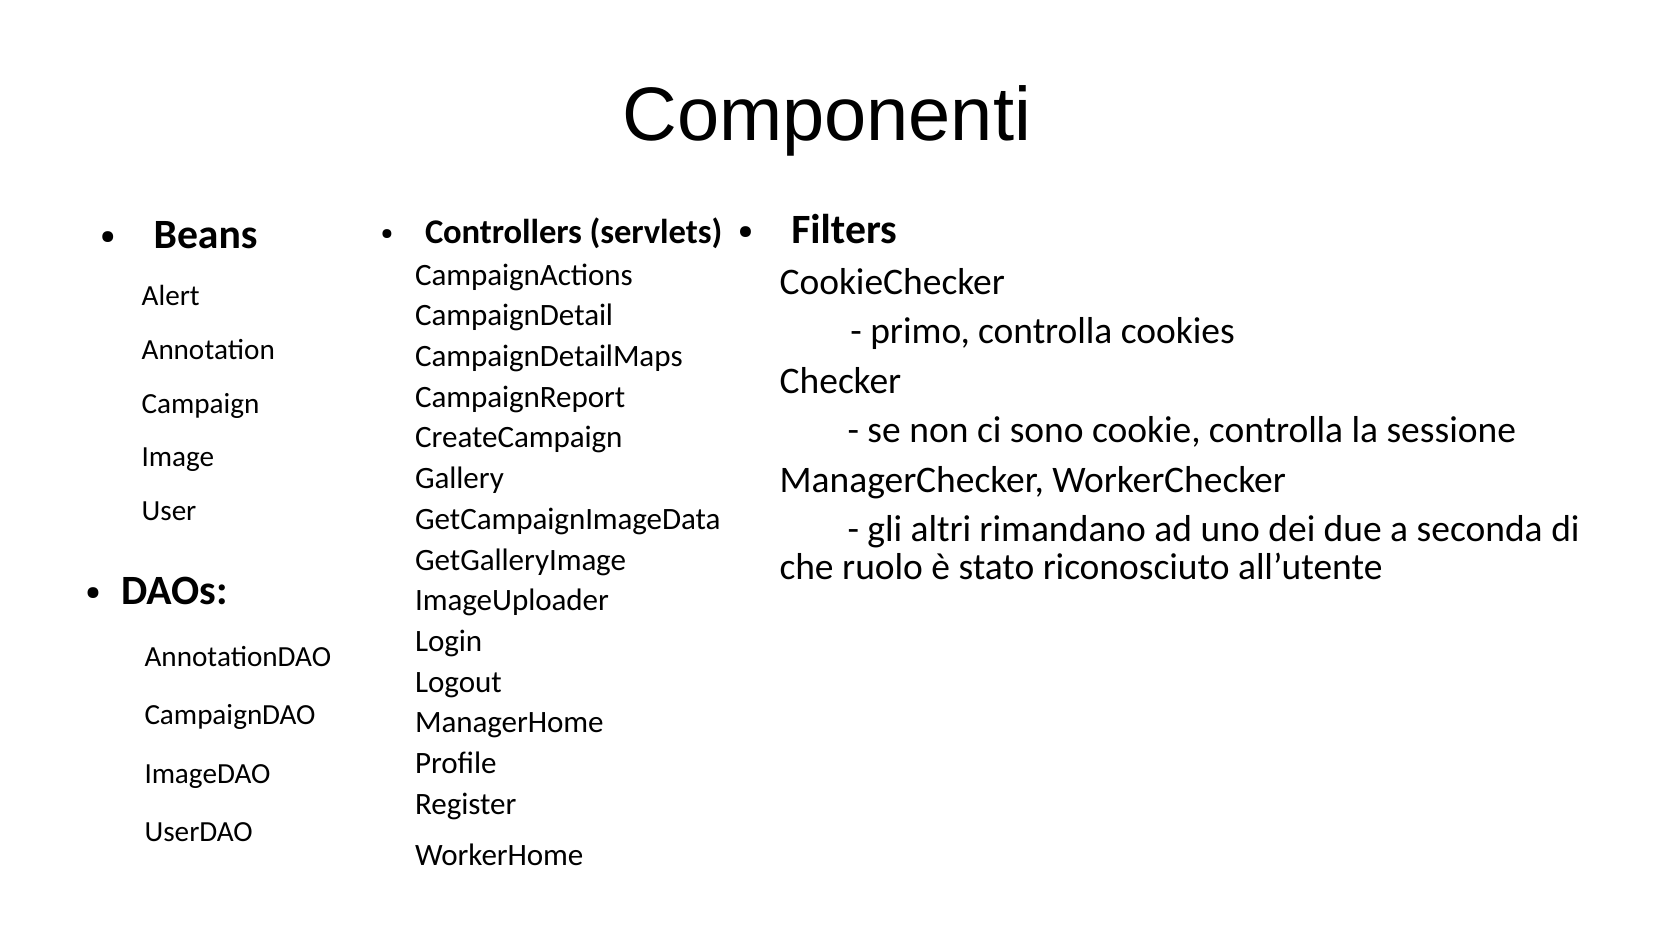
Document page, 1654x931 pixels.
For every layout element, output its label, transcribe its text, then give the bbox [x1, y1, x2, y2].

text_box [708, 59, 751, 186]
list Filters CookieChecker - primo, controlla cookies Checker - se non ci sono cookie, controlla la sessione ManagerChecker, WorkerChecker - gli altri rimandano ad uno dei due a seconda di che ruolo è stato riconosciuto all’utente [720, 212, 1642, 881]
list Beans Alert Annotation Campaign Image User [82, 217, 366, 565]
text_box DAOs: AnnotationDAO CampaignDAO ImageDAO UserDAO [70, 565, 508, 886]
list Controllers (servlets) CampaignActions CampaignDetail CampaignDetailMaps CampaignReport CreateCampaign Gallery GetCampaignImageData GetGalleryImage ImageUploader Login Logout ManagerHome Profile Register WorkerHome [366, 217, 780, 886]
title Componenti [82, 37, 1571, 193]
